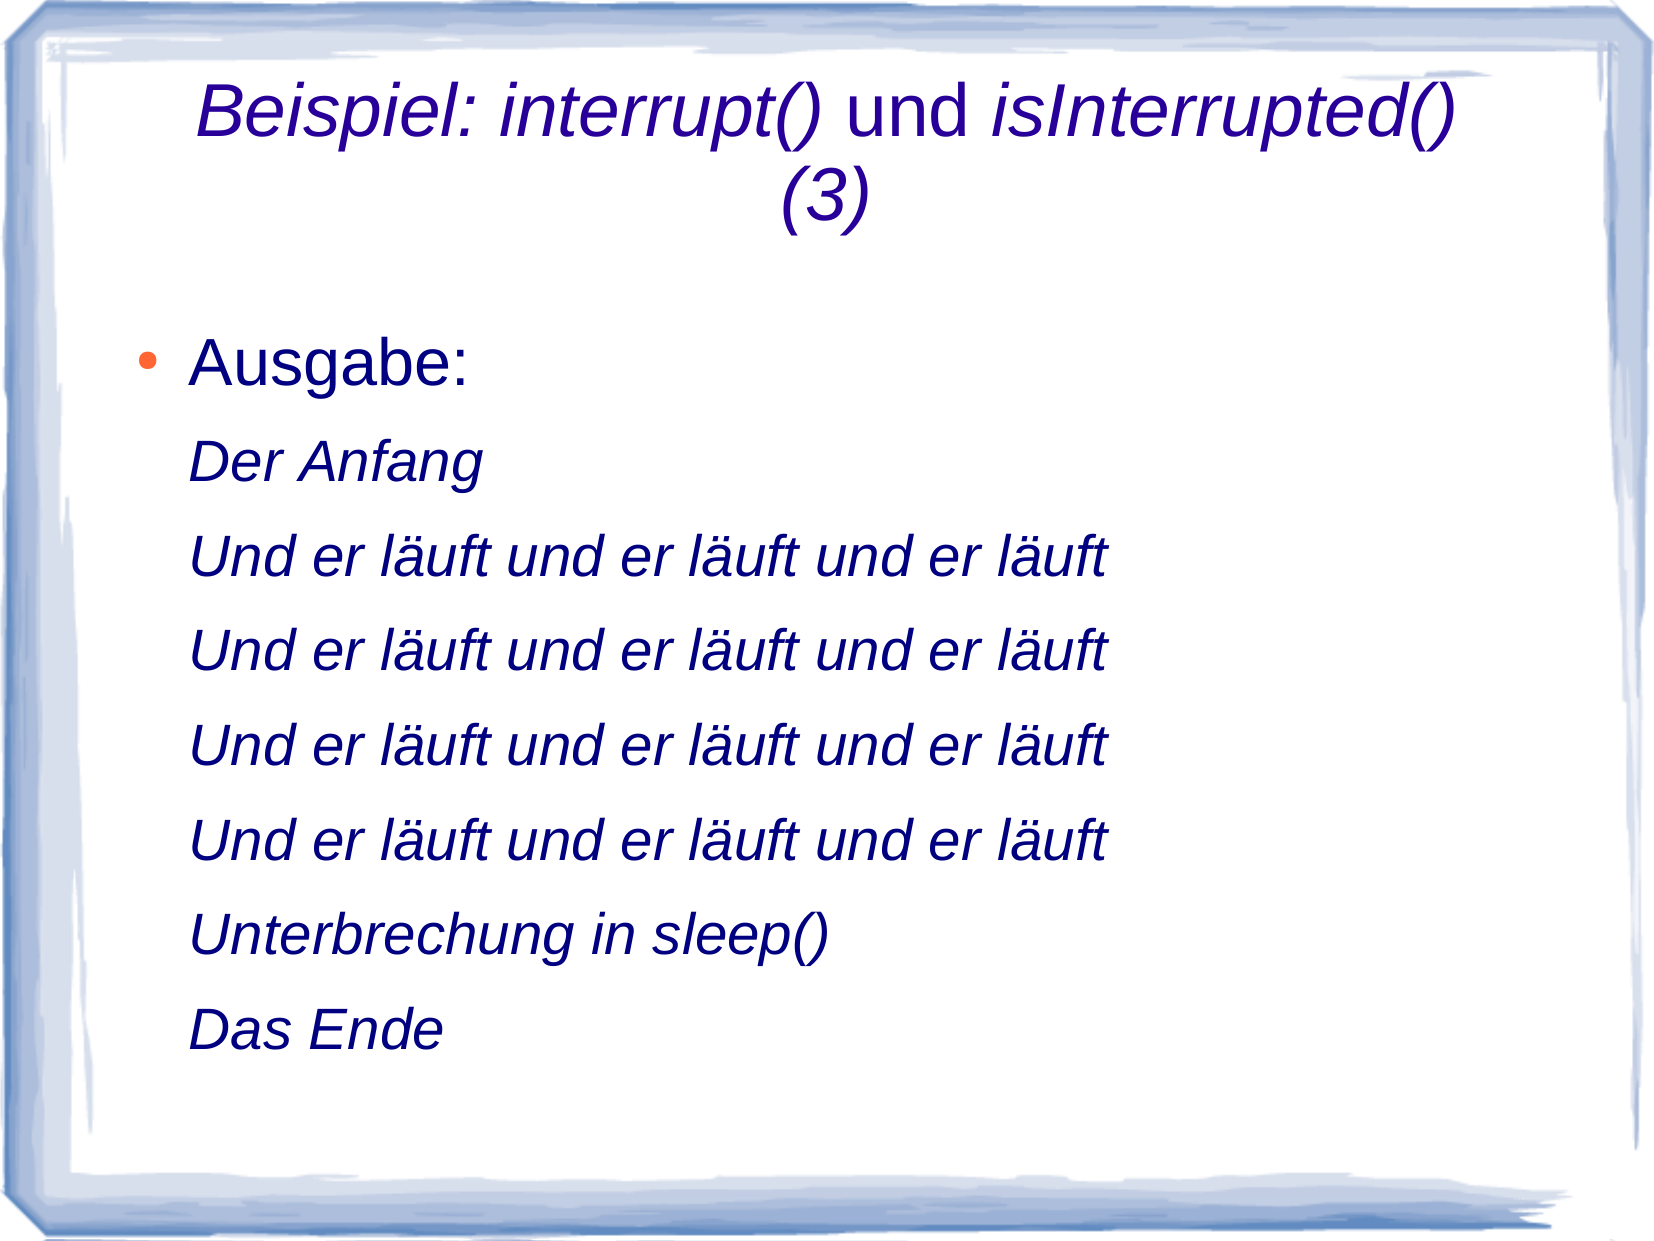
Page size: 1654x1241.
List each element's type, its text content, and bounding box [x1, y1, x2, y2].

picture [0, 0, 1654, 1241]
list Ausgabe: Der Anfang Und er läuft und er läuft und er läuft Und er läuft und er läuft und er läuft Und er läuft und er läuft und er läuft Und er läuft und er läuft und er läuft Unterbrechung in sleep() Das Ende [118, 324, 1571, 1241]
title Beispiel: interrupt() und isInterrupted() (3) [82, 49, 1571, 257]
